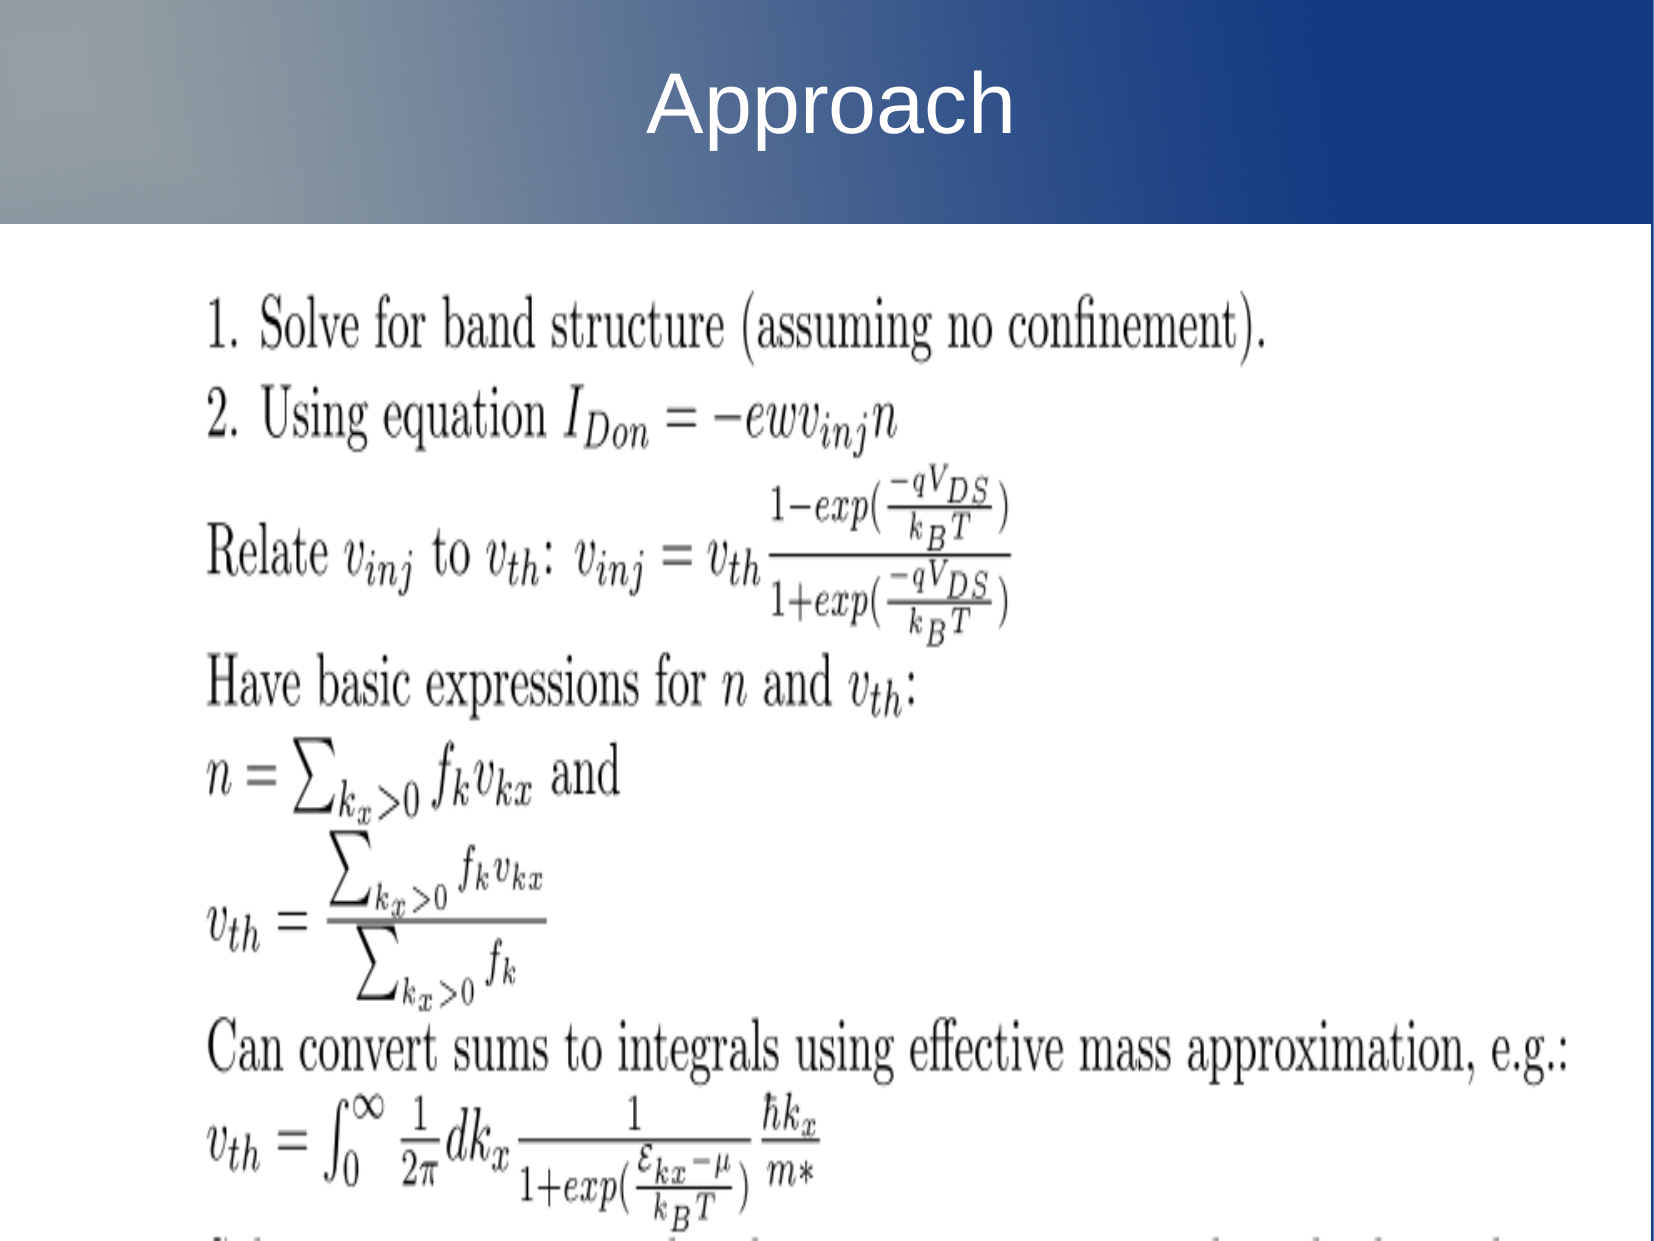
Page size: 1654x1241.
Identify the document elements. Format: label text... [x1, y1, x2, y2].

picture [0, 0, 1654, 1241]
title Approach [90, 0, 1579, 208]
